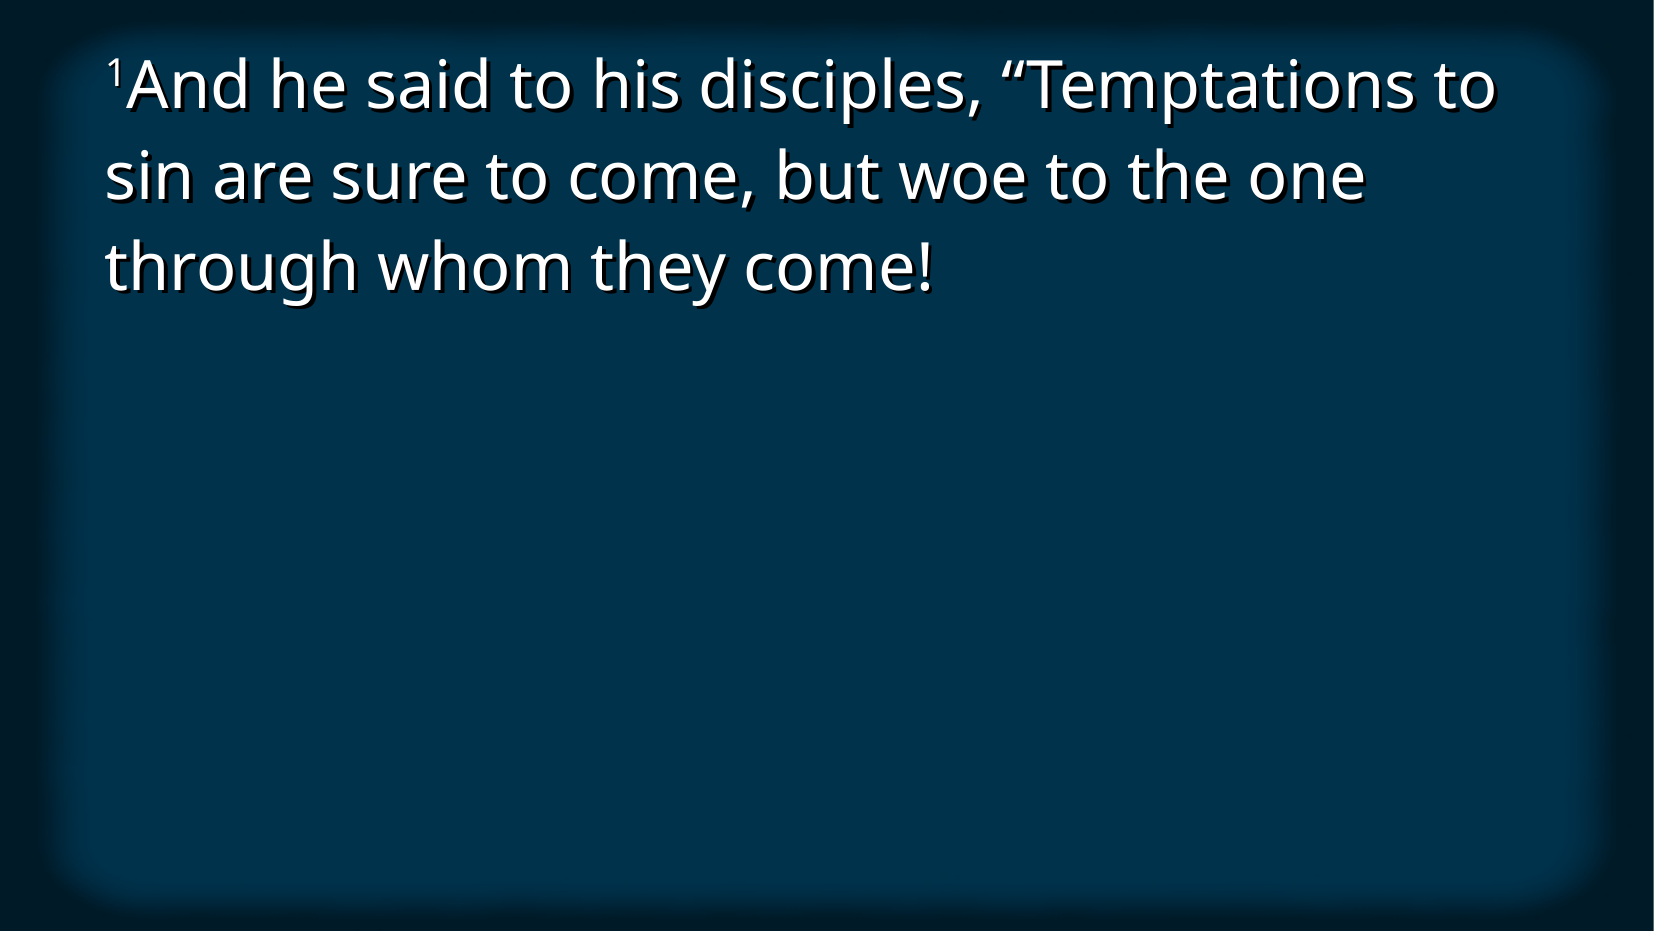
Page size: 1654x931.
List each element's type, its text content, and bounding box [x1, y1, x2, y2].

text_box 1And he said to his disciples, “Temptations to sin are sure to come, but woe to the one through whom they come! [90, 30, 1561, 312]
picture [0, 0, 1654, 931]
